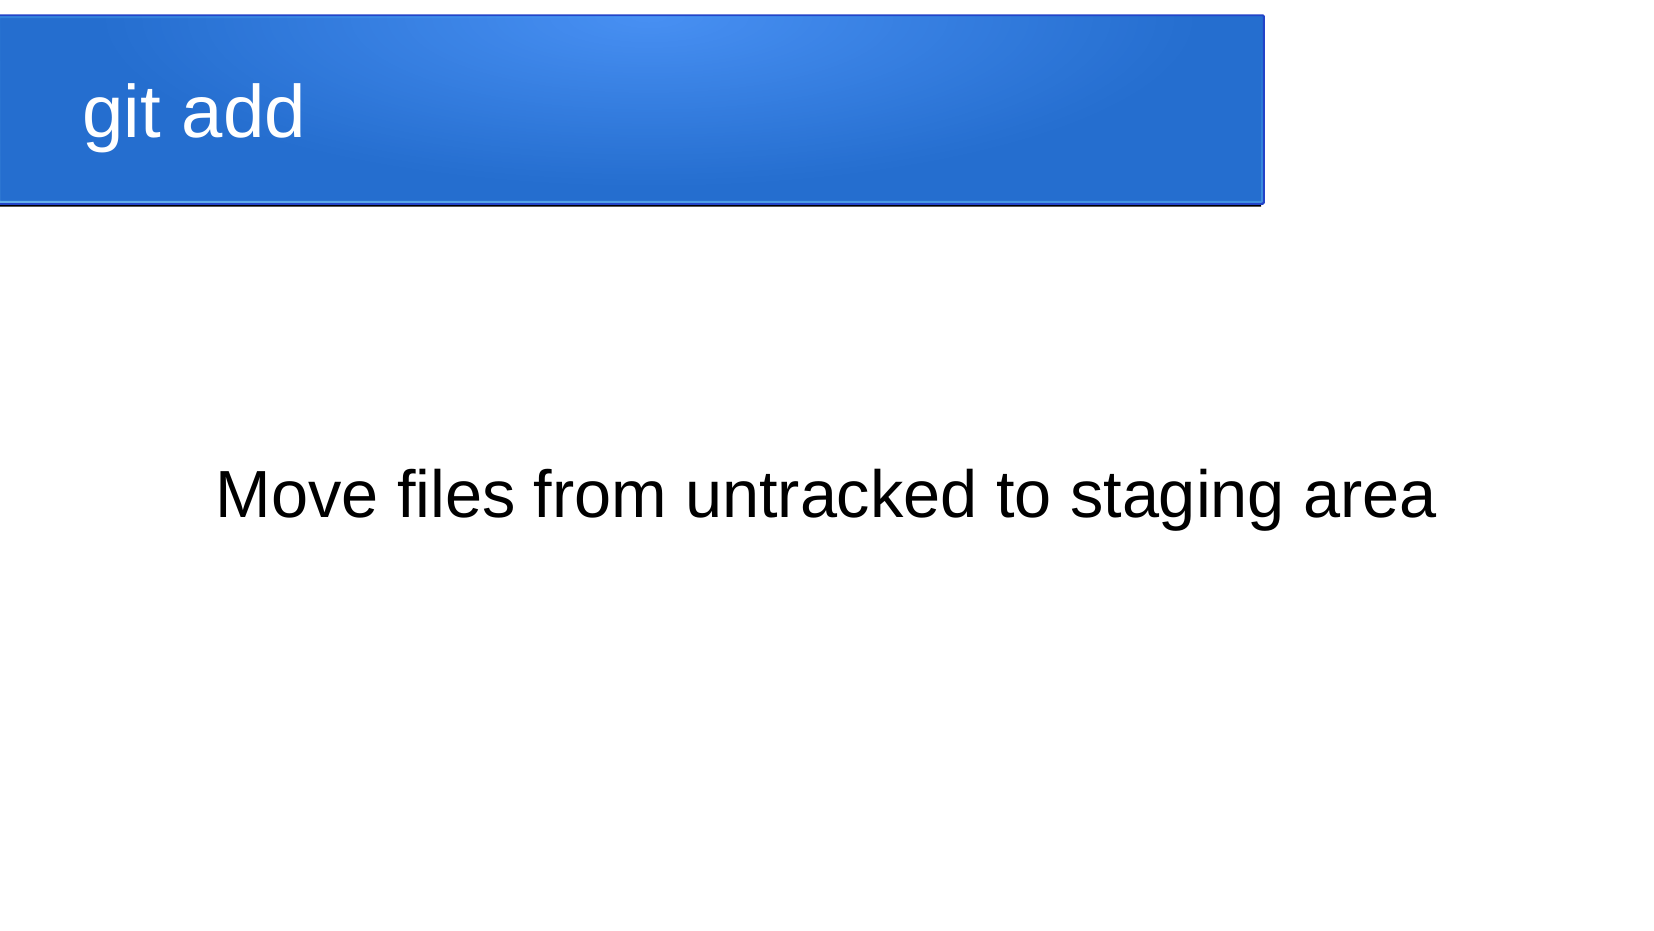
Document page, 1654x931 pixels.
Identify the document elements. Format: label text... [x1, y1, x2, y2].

subtitle Move files from untracked to staging area [82, 224, 1571, 764]
title git add [82, 35, 1235, 189]
